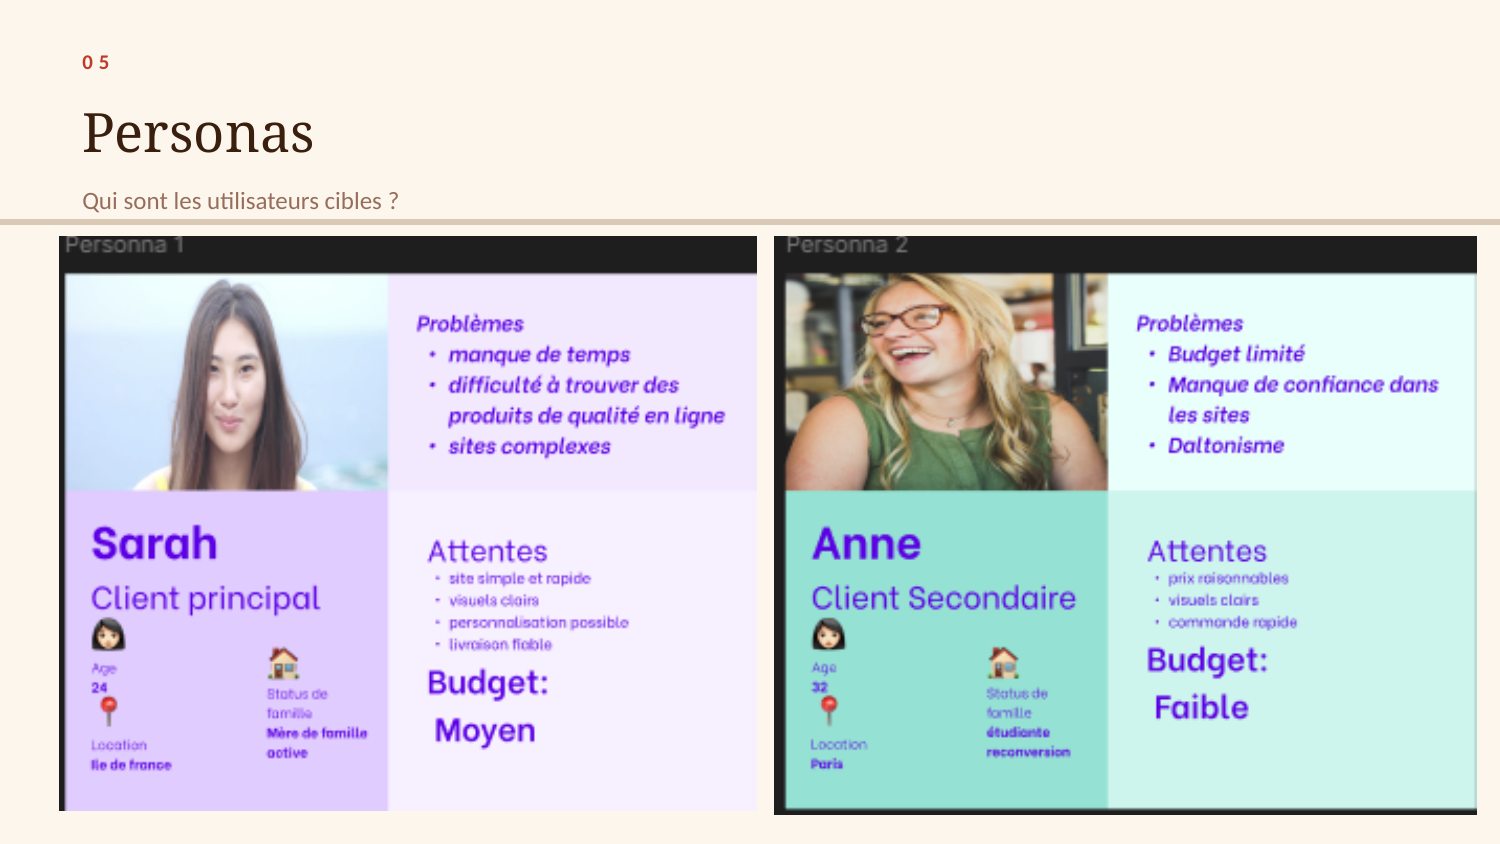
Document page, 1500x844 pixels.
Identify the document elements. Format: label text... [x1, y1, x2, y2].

picture [774, 236, 1477, 815]
picture [59, 236, 757, 811]
text_box Qui sont les utilisateurs cibles ? [67, 176, 1433, 222]
text_box [0, 0, 1500, 225]
text_box 05 [67, 41, 218, 80]
text_box Personas [67, 82, 1433, 176]
